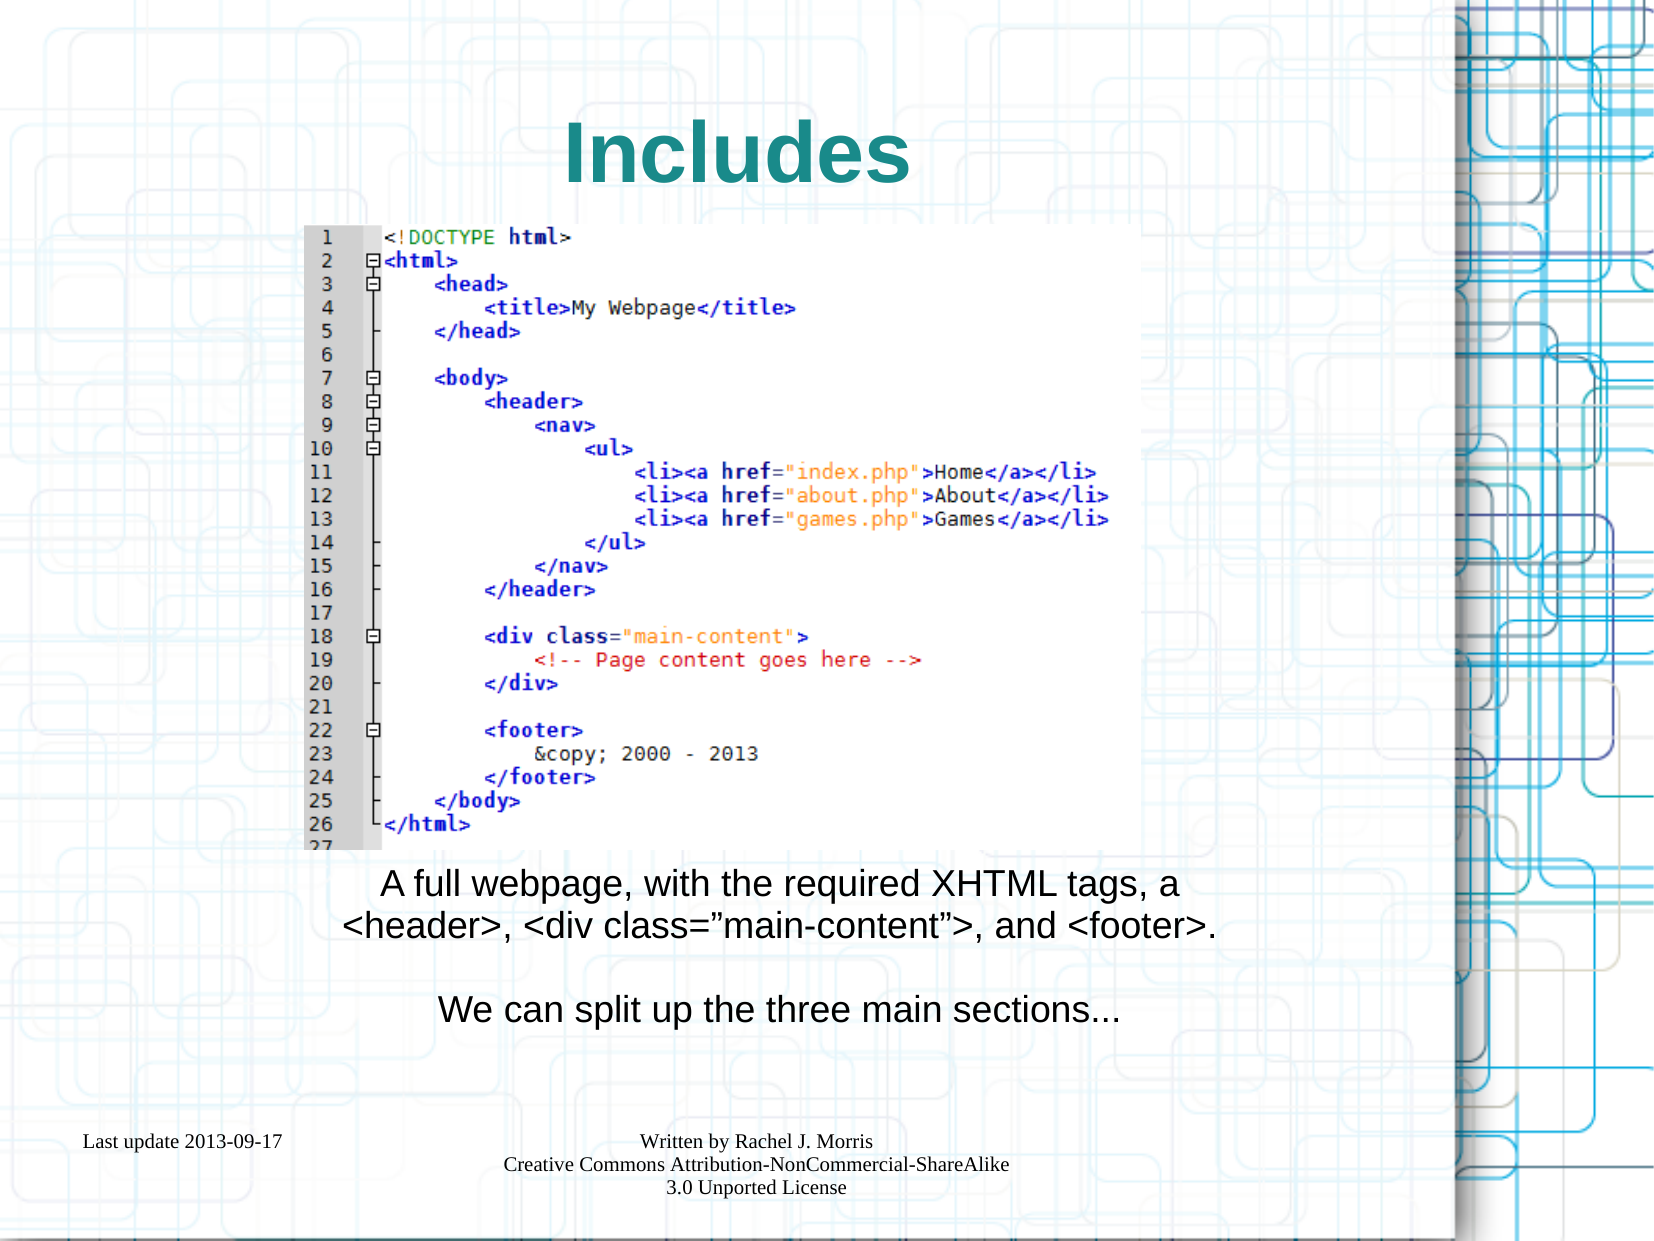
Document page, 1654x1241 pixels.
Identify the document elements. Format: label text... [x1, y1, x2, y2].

text_box A full webpage, with the required XHTML tags, a <header>, <div class=”main-content”>, and <footer>. We can split up the three main sections... [285, 855, 1276, 1038]
title Includes [59, 49, 1418, 257]
picture [0, 0, 1654, 1241]
